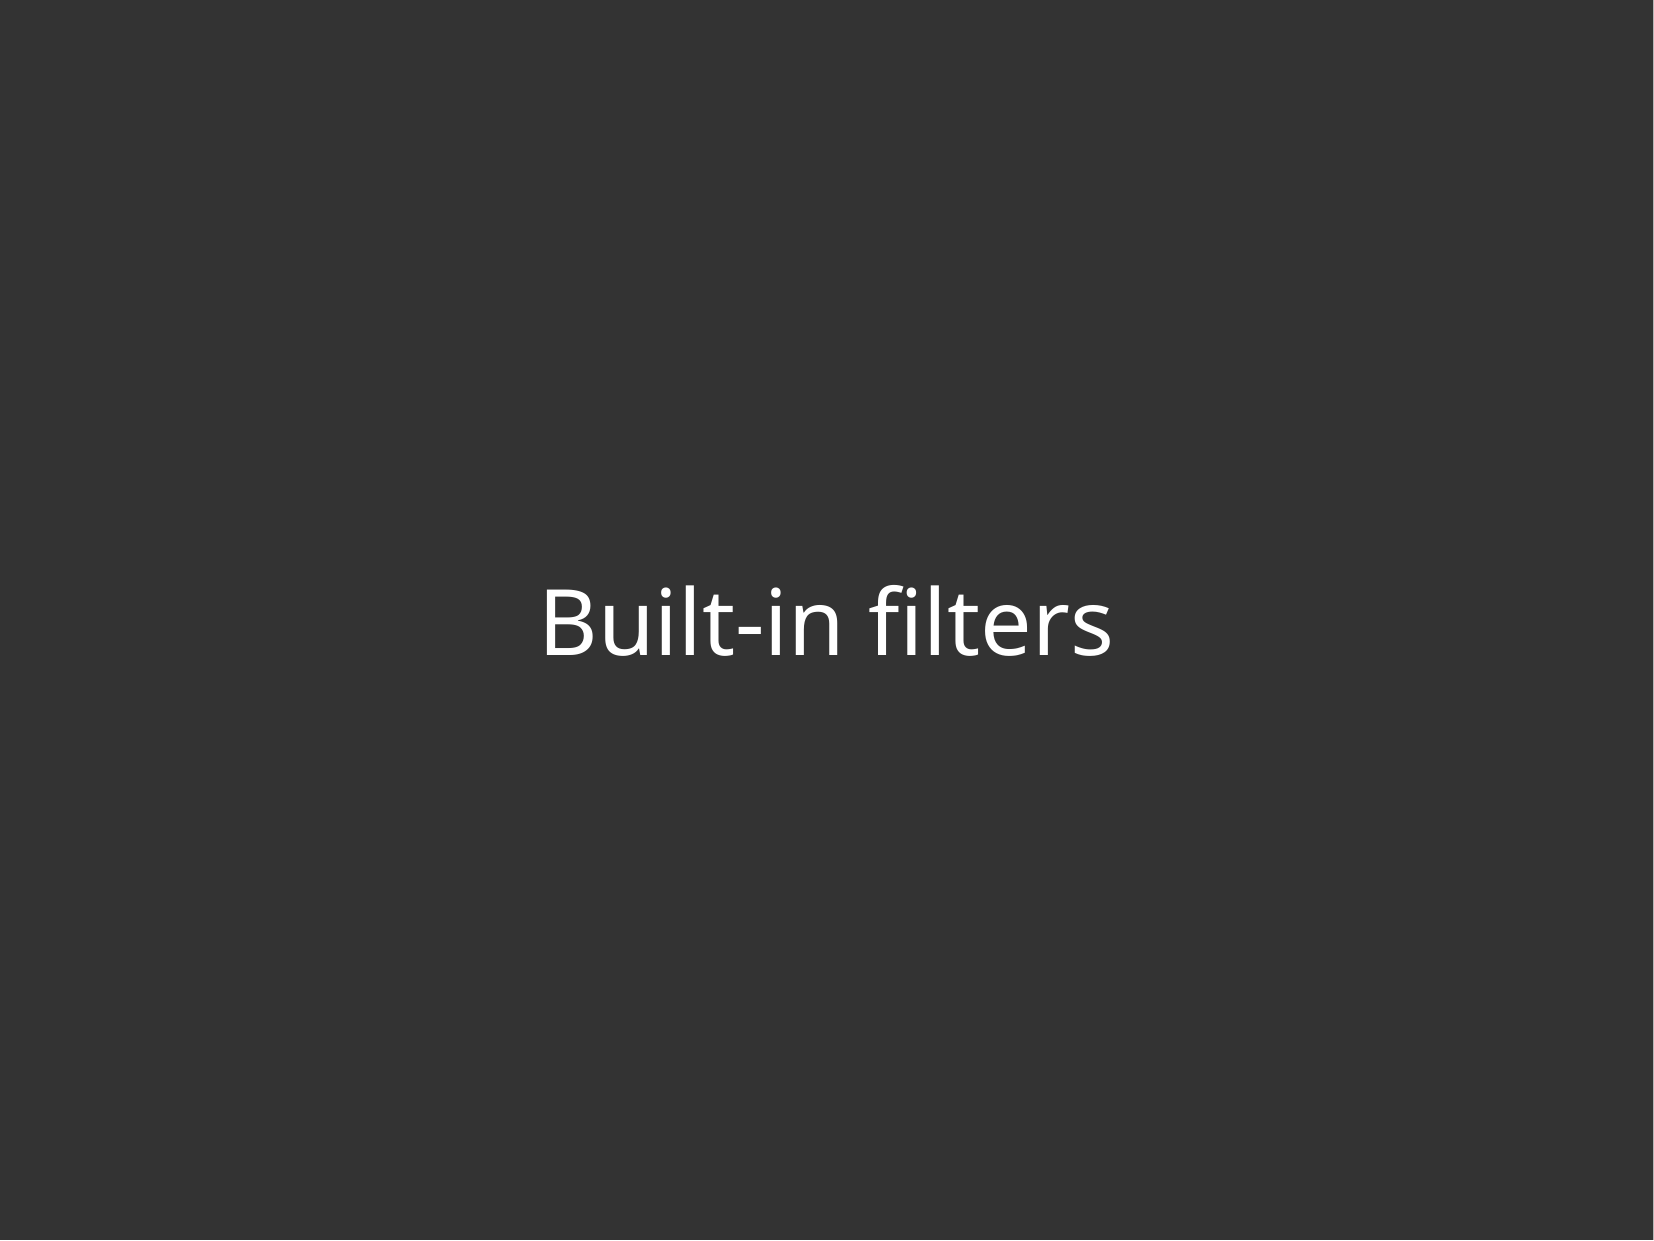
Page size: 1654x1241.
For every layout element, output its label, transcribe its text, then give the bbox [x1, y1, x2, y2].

subtitle Built-in filters [82, 260, 1571, 980]
